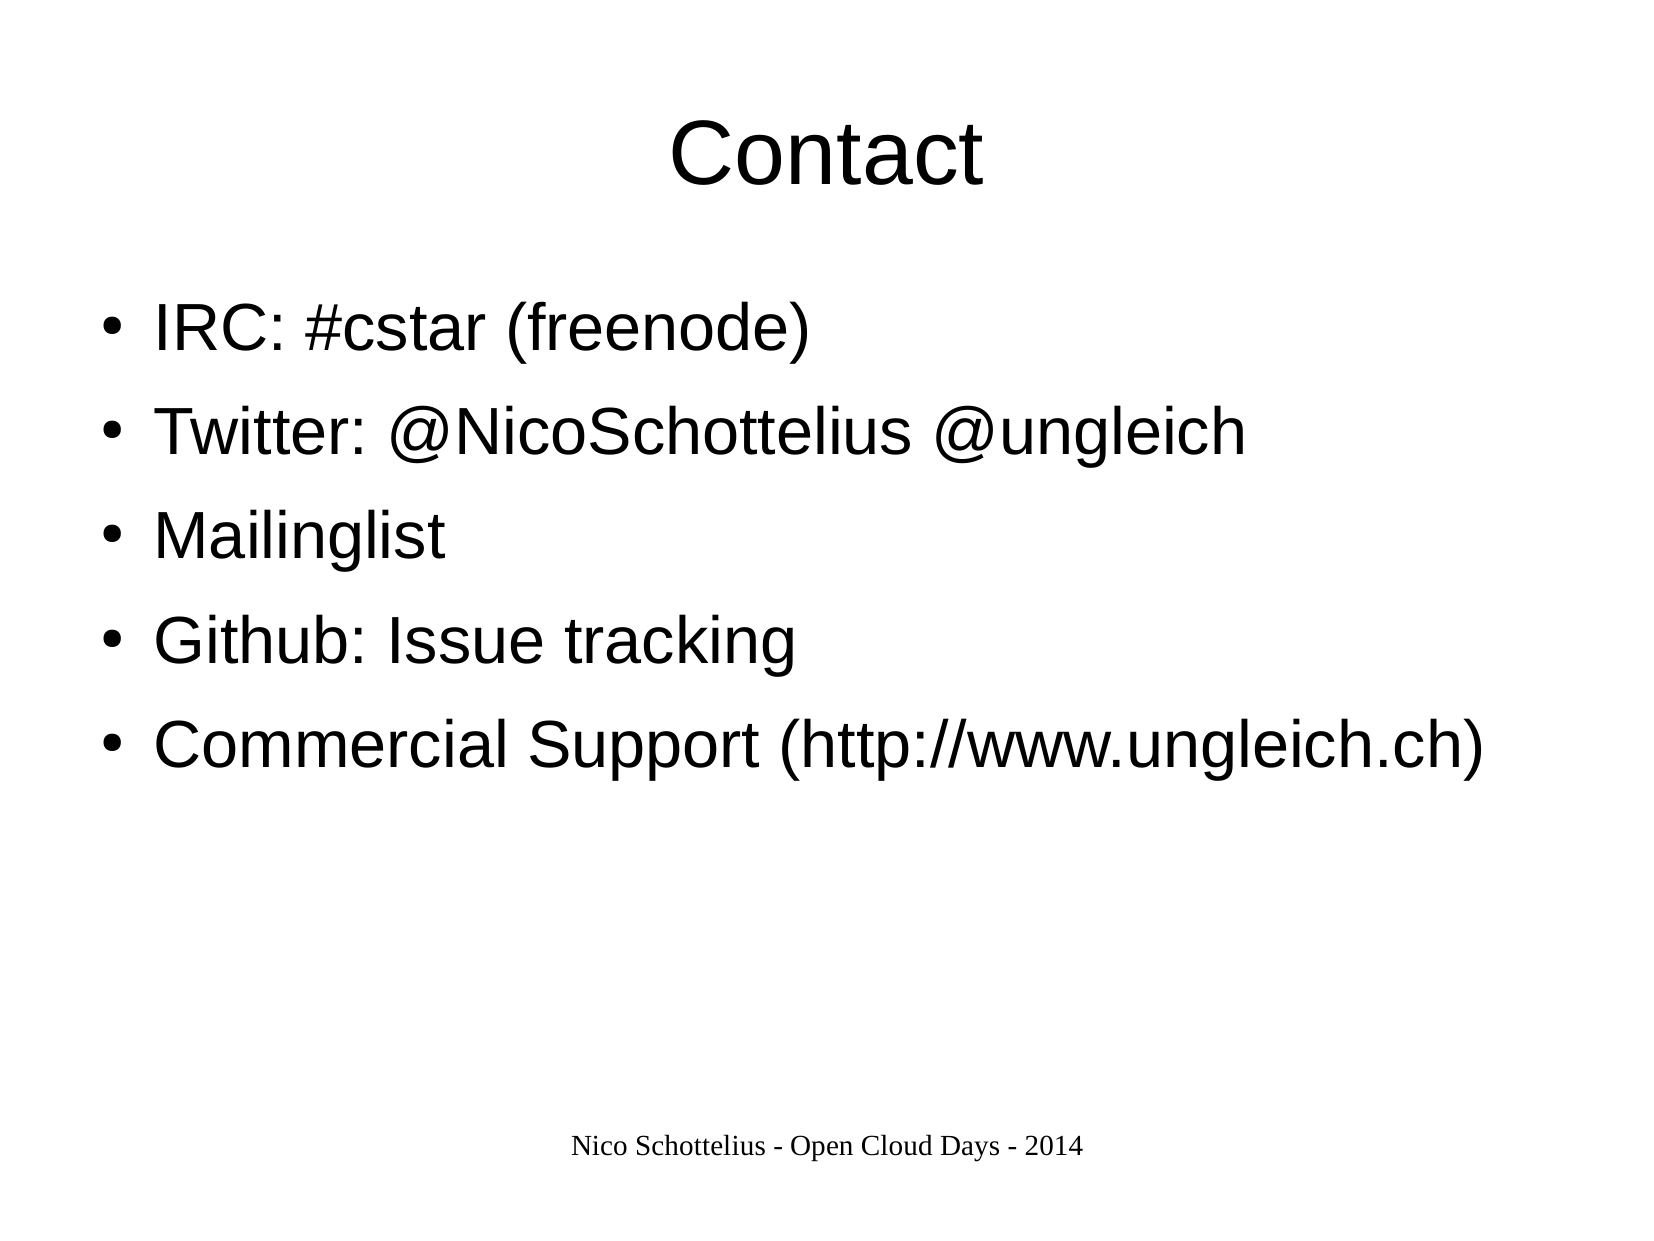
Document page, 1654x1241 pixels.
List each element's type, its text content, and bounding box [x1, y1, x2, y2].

list IRC: #cstar (freenode) Twitter: @NicoSchottelius @ungleich Mailinglist Github: Issue tracking Commercial Support (http://www.ungleich.ch) [82, 290, 1538, 885]
title Contact [82, 49, 1571, 257]
